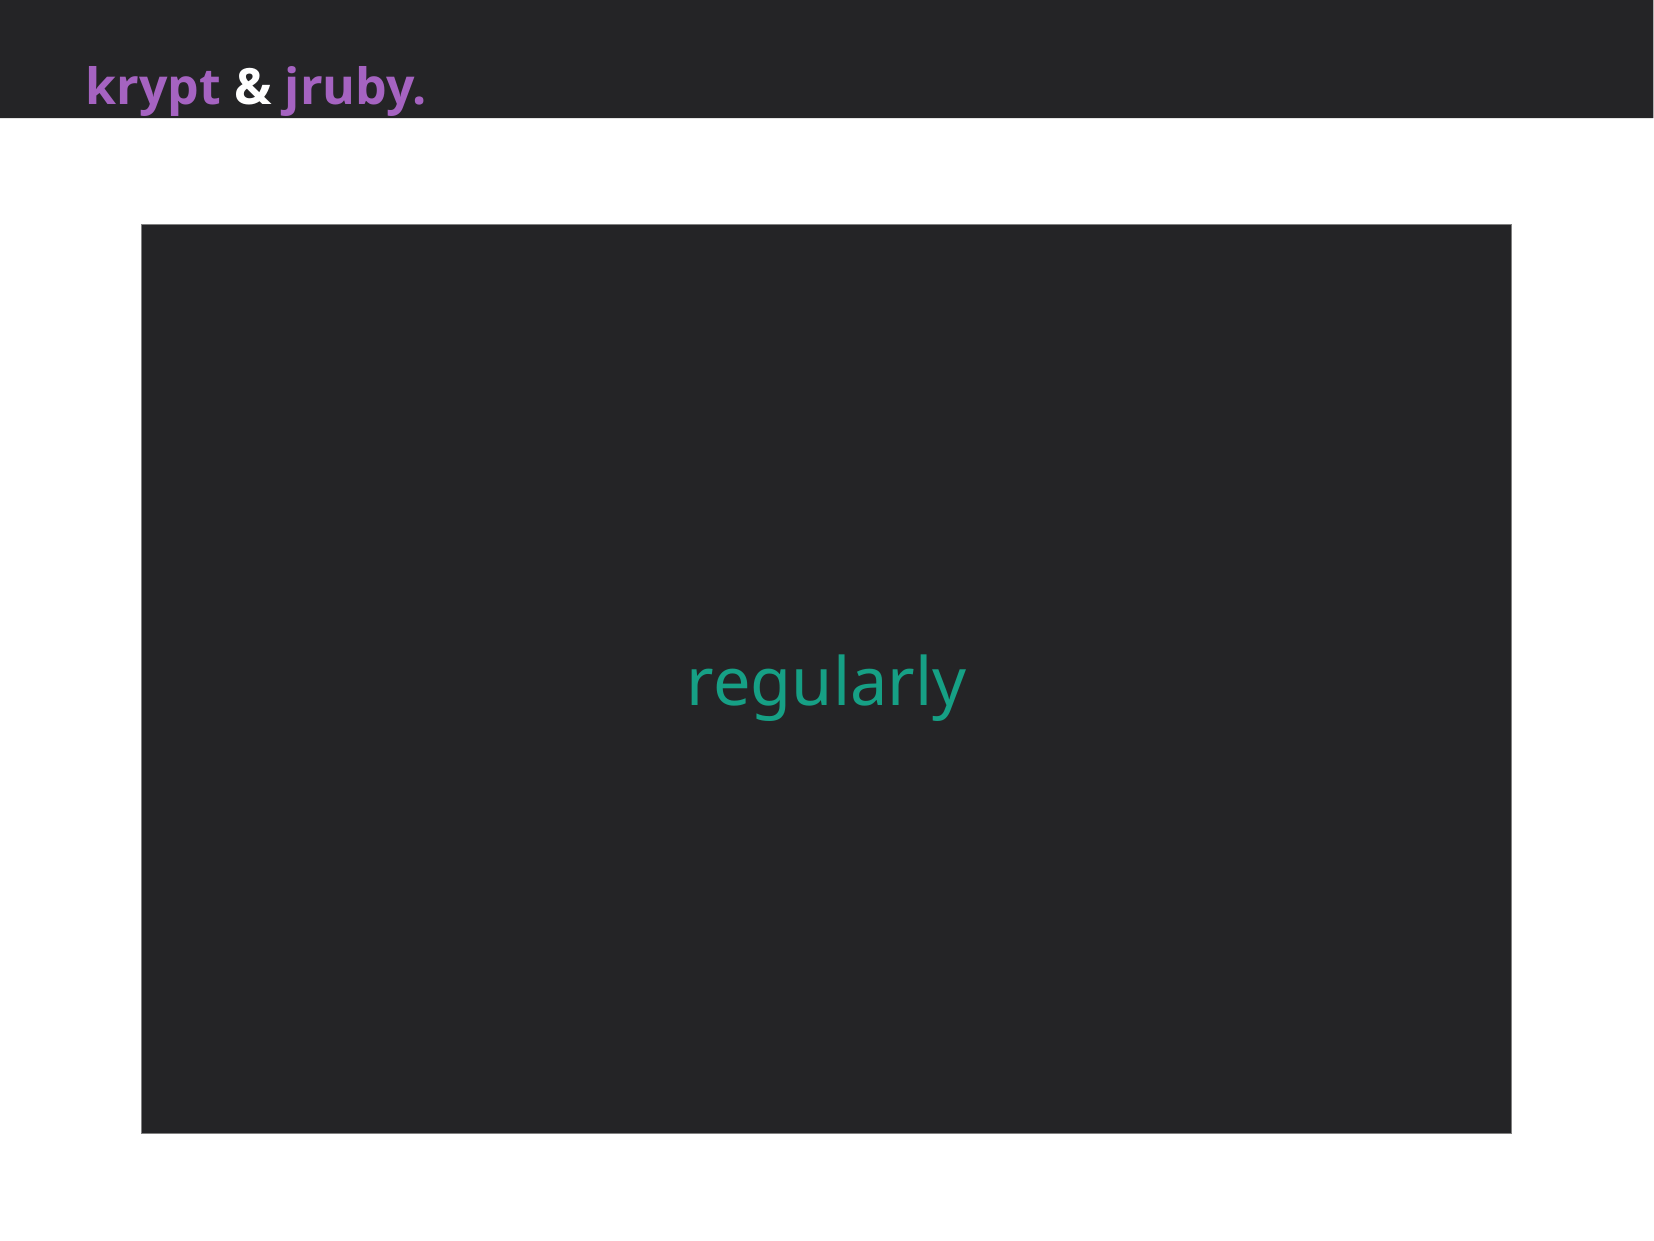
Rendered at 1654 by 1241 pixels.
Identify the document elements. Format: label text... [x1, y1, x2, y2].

text_box regularly [141, 224, 1512, 1134]
text_box krypt & jruby. [70, 43, 1359, 119]
text_box [0, 0, 1654, 119]
text_box [165, 531, 1441, 1087]
